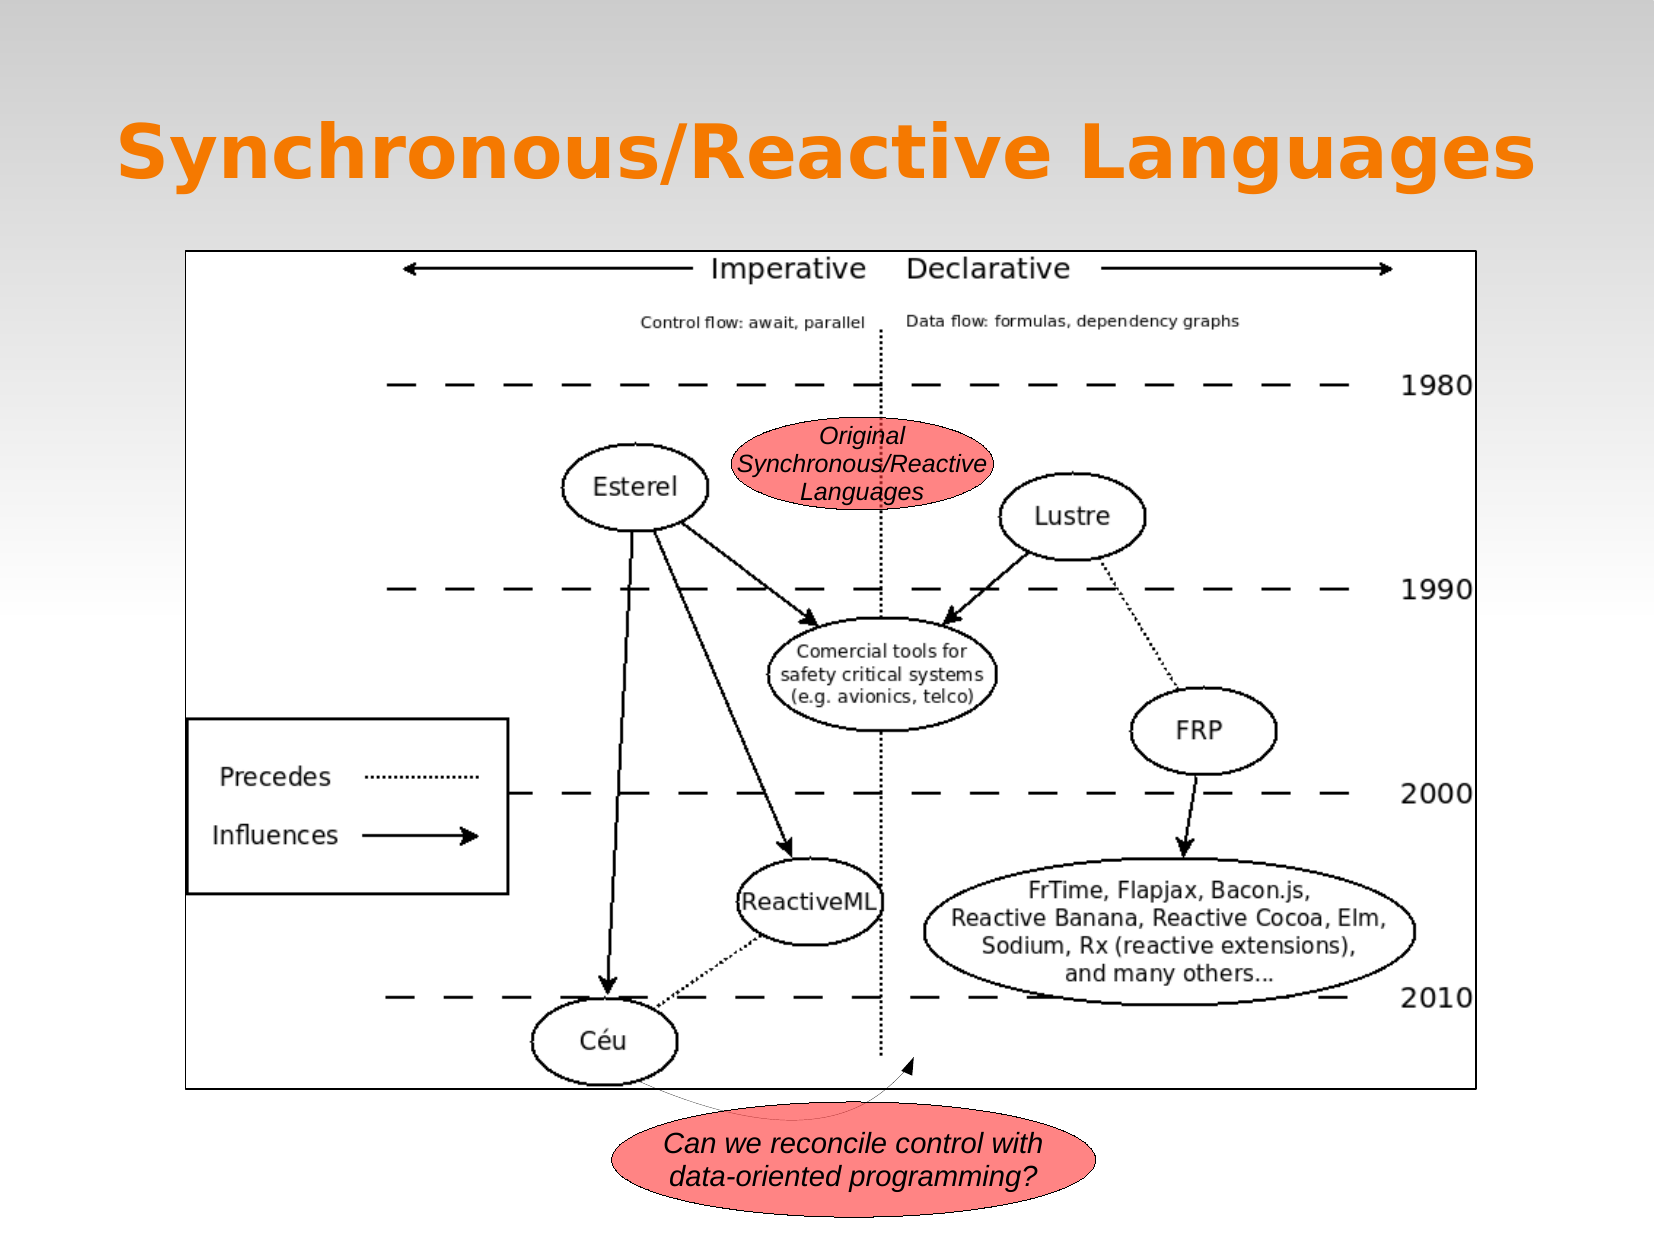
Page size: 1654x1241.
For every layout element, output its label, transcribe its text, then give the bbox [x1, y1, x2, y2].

text_box Can we reconcile control with data-oriented programming? [611, 1101, 1096, 1218]
text_box Original Synchronous/Reactive Languages [731, 417, 994, 510]
title Synchronous/Reactive Languages [82, 49, 1571, 257]
picture [186, 257, 1476, 1088]
